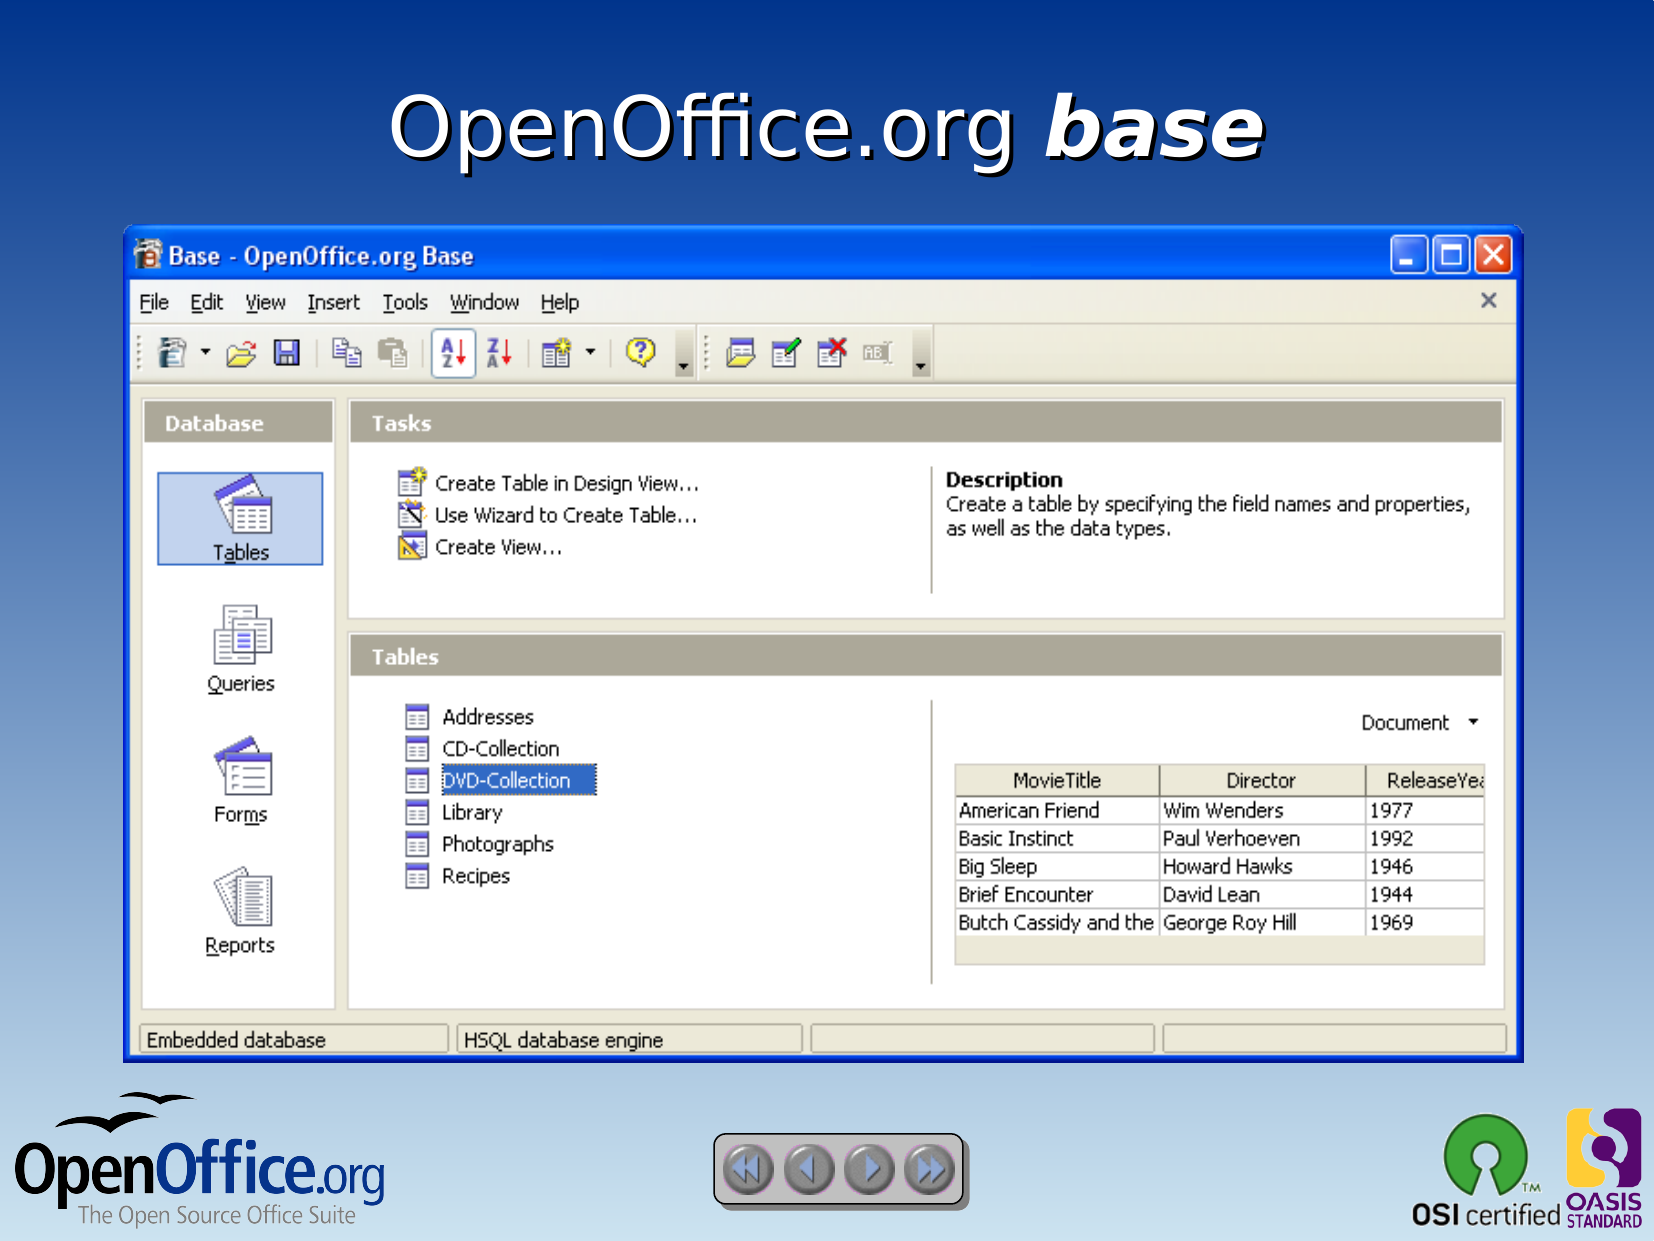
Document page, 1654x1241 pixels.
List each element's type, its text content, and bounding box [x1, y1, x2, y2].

picture [844, 1144, 895, 1195]
picture [784, 1144, 835, 1195]
title OpenOffice.org base [82, 49, 1571, 208]
text_box [714, 1133, 963, 1204]
picture [123, 224, 1524, 1063]
picture [15, 1092, 384, 1229]
picture [1405, 1102, 1654, 1238]
picture [904, 1144, 955, 1195]
picture [723, 1144, 774, 1195]
